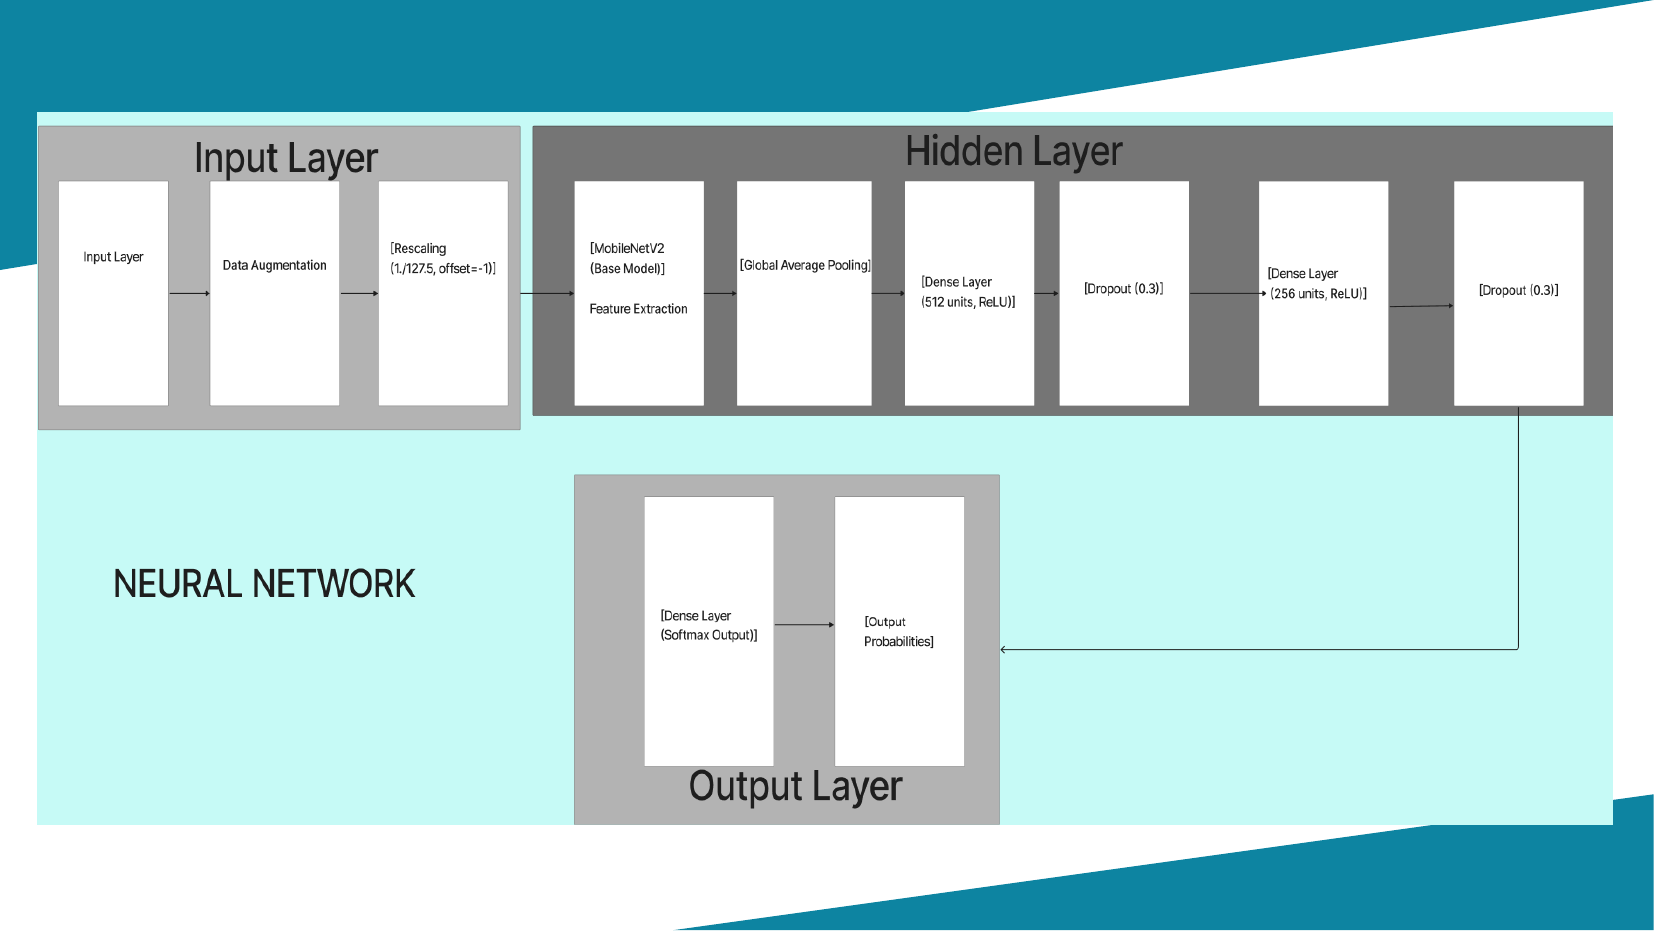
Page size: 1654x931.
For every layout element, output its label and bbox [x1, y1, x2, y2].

picture [37, 112, 1613, 826]
